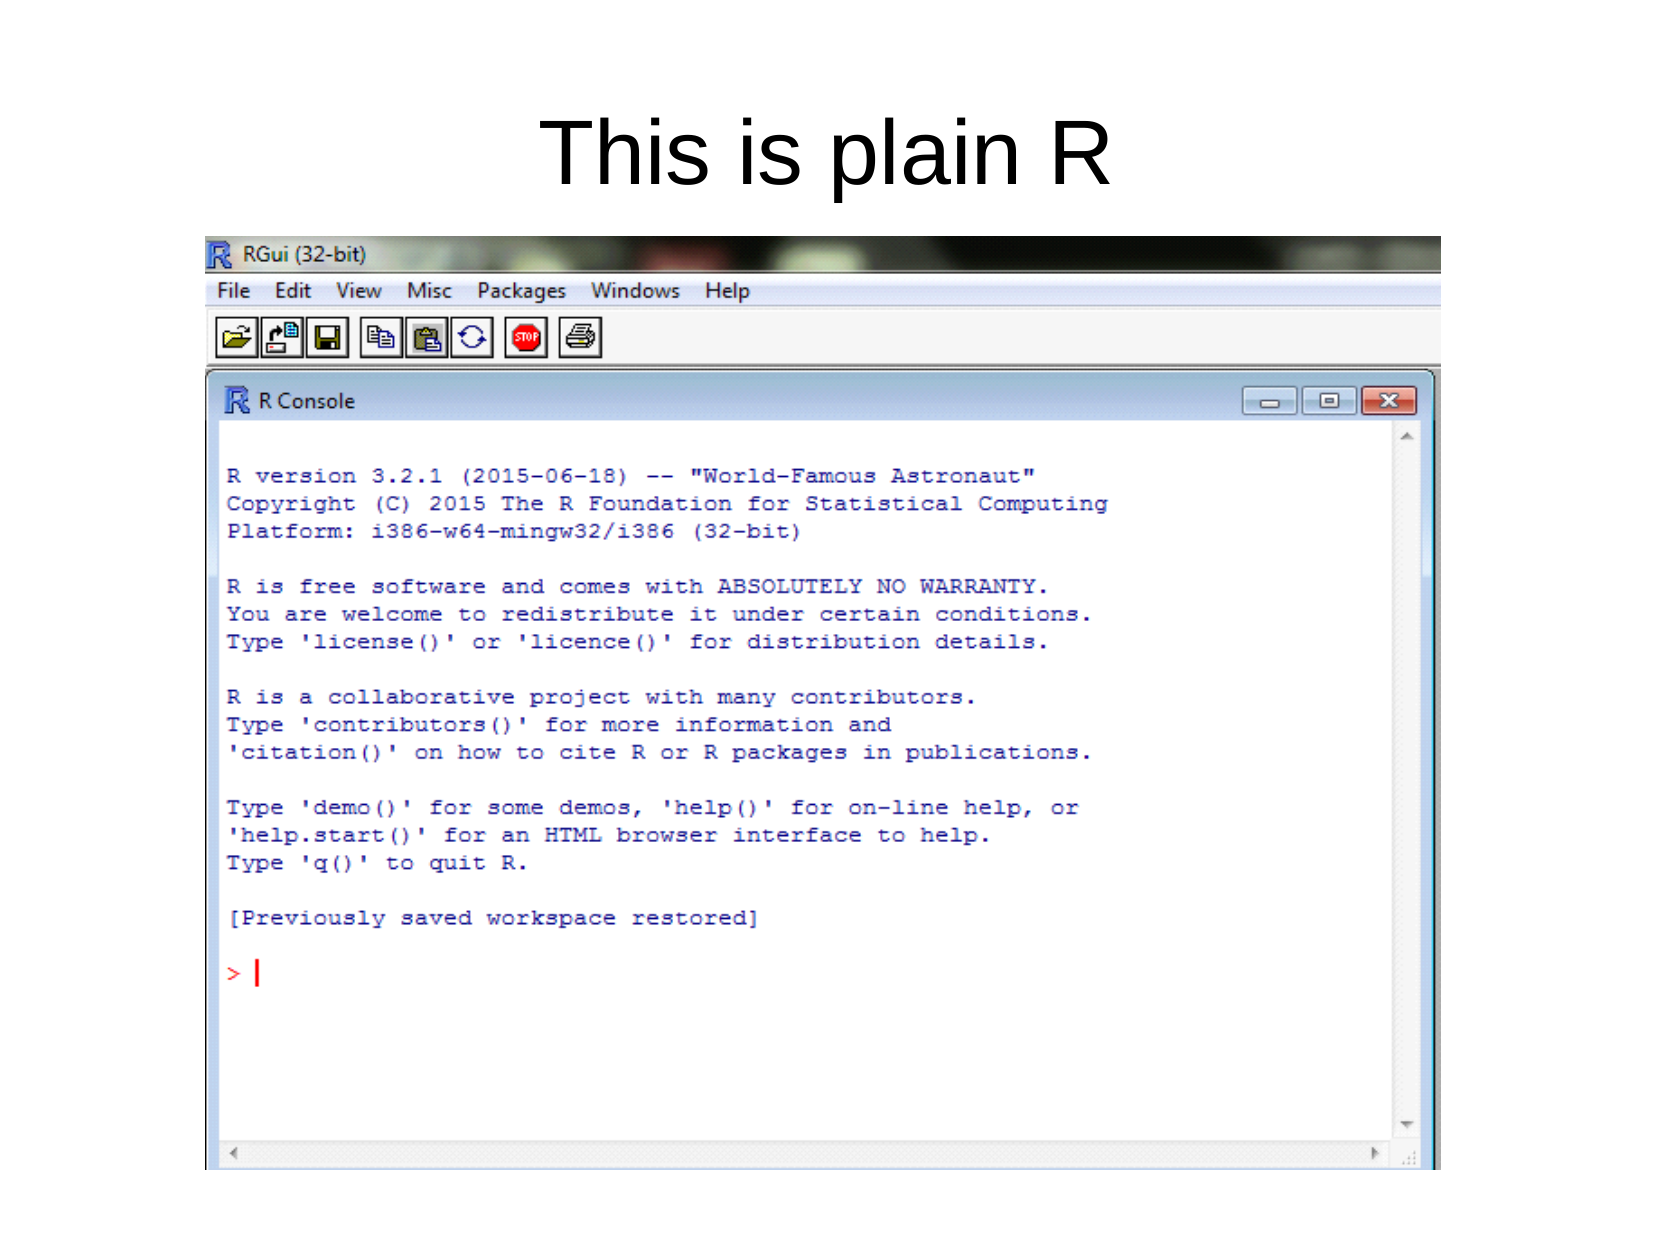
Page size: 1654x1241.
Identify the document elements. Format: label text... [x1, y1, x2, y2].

picture [205, 236, 1441, 1170]
title This is plain R [82, 49, 1571, 257]
